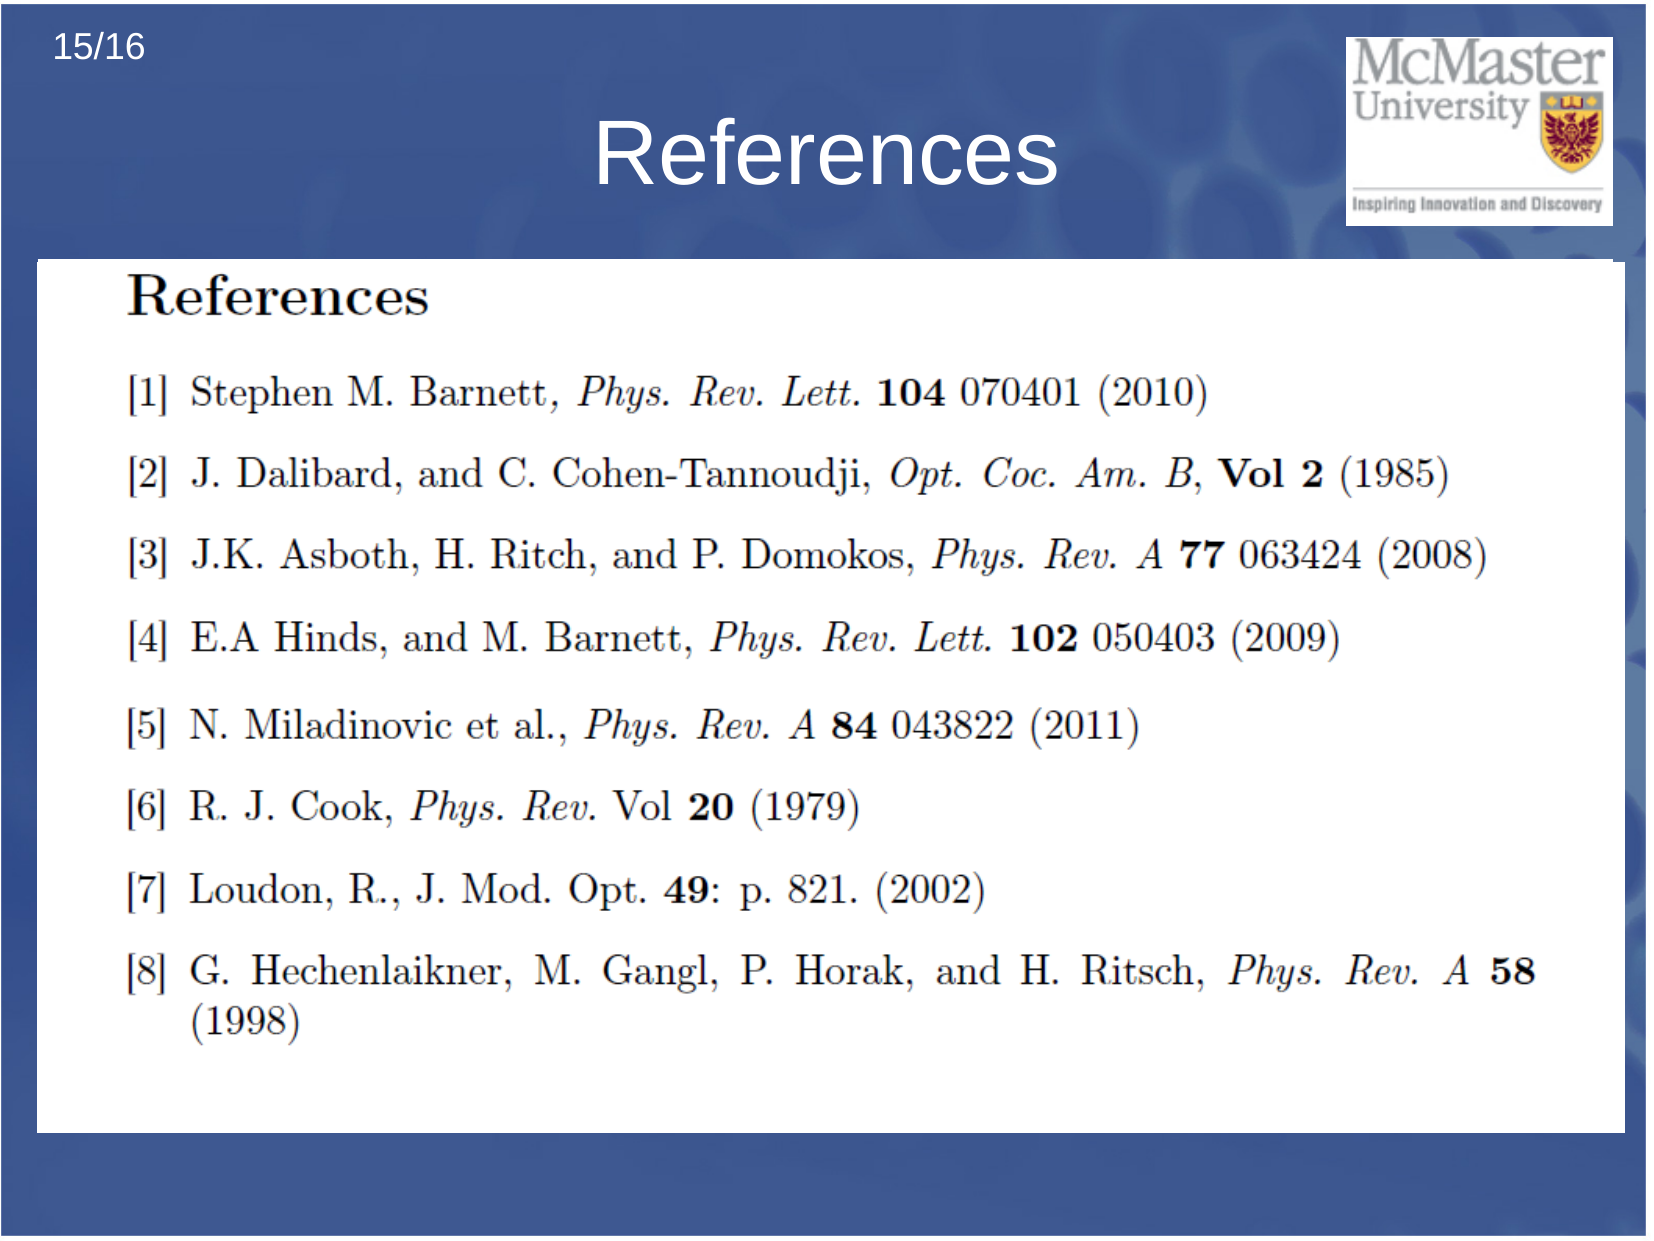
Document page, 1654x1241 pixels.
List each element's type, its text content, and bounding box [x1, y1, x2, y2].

text_box 15/16 [37, 18, 188, 76]
picture [0, 0, 1651, 1241]
title References [82, 49, 1571, 257]
